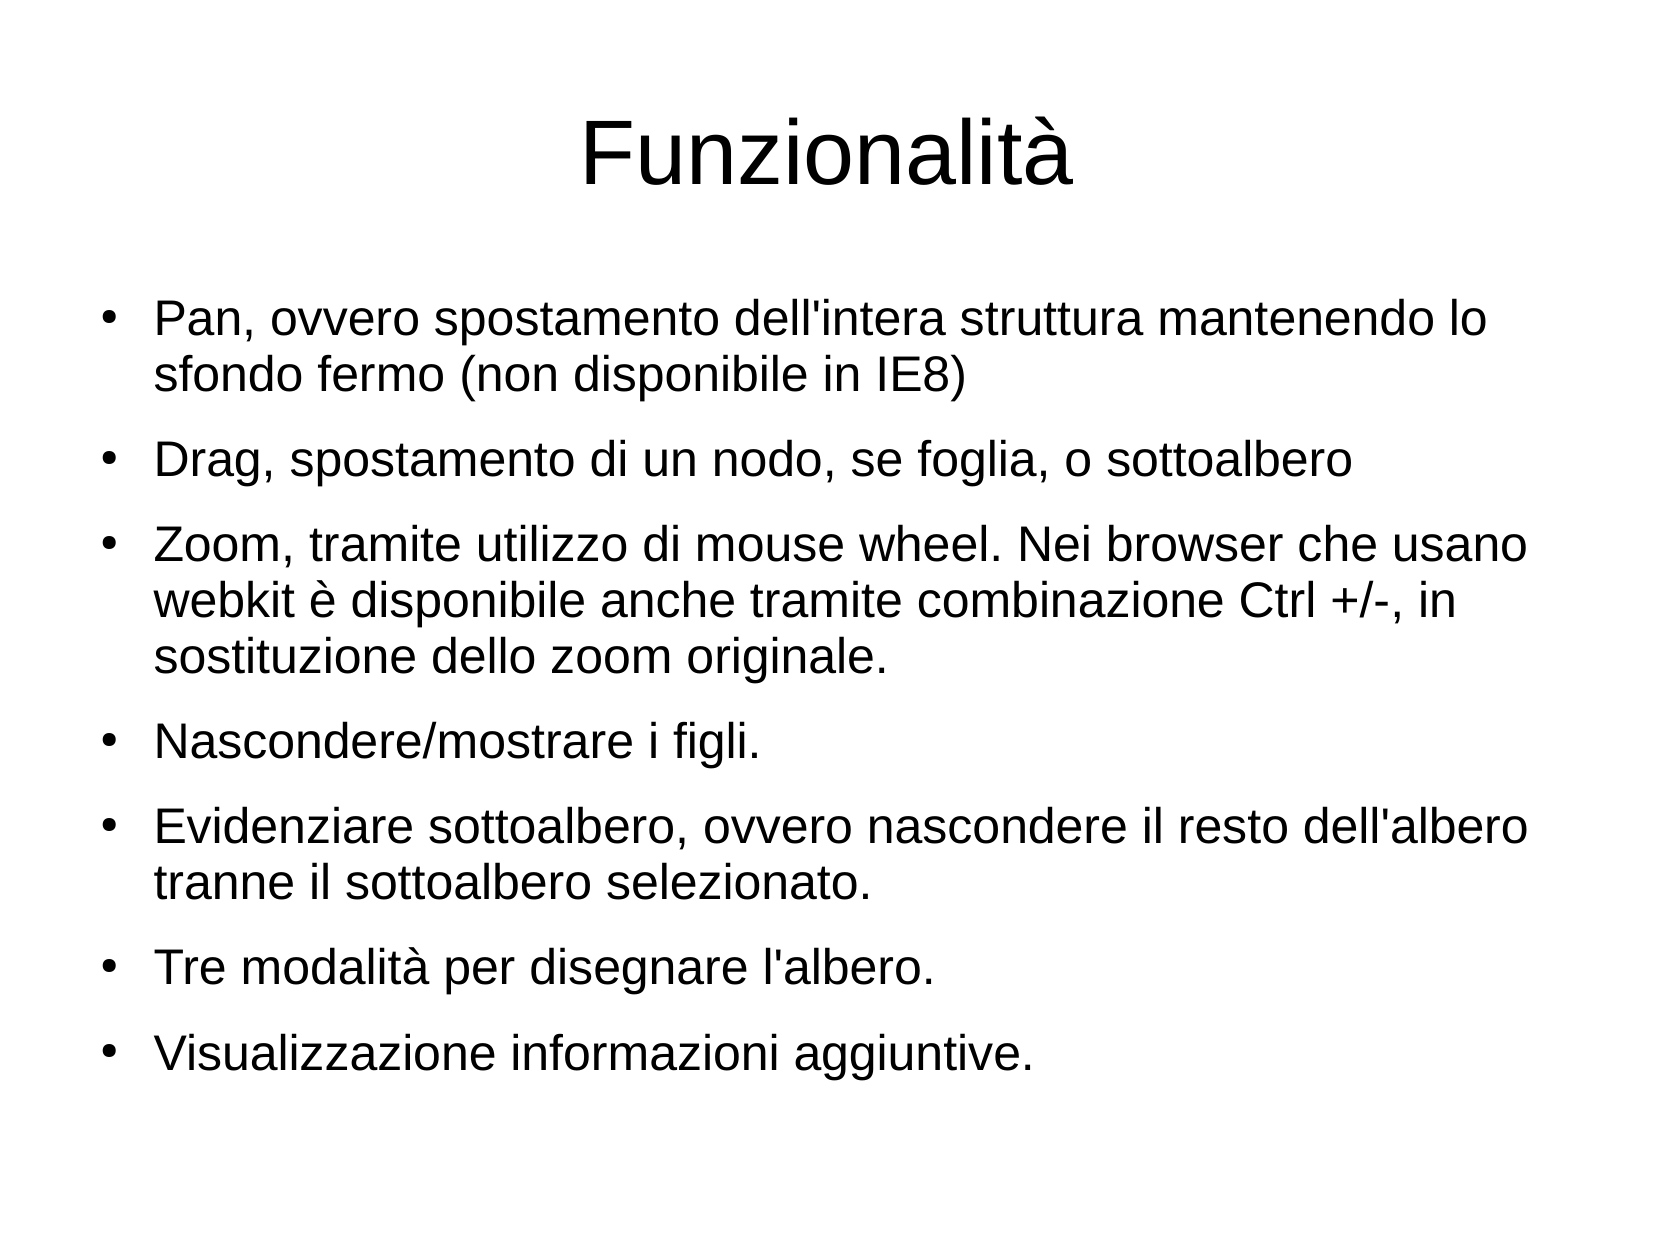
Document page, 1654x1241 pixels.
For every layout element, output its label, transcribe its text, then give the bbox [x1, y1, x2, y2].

title Funzionalità [82, 56, 1571, 250]
list Pan, ovvero spostamento dell'intera struttura mantenendo lo sfondo fermo (non disponibile in IE8) Drag, spostamento di un nodo, se foglia, o sottoalbero Zoom, tramite utilizzo di mouse wheel. Nei browser che usano webkit è disponibile anche tramite combinazione Ctrl +/-, in sostituzione dello zoom originale. Nascondere/mostrare i figli. Evidenziare sottoalbero, ovvero nascondere il resto dell'albero tranne il sottoalbero selezionato. Tre modalità per disegnare l'albero. Visualizzazione informazioni aggiuntive. [82, 290, 1571, 1094]
